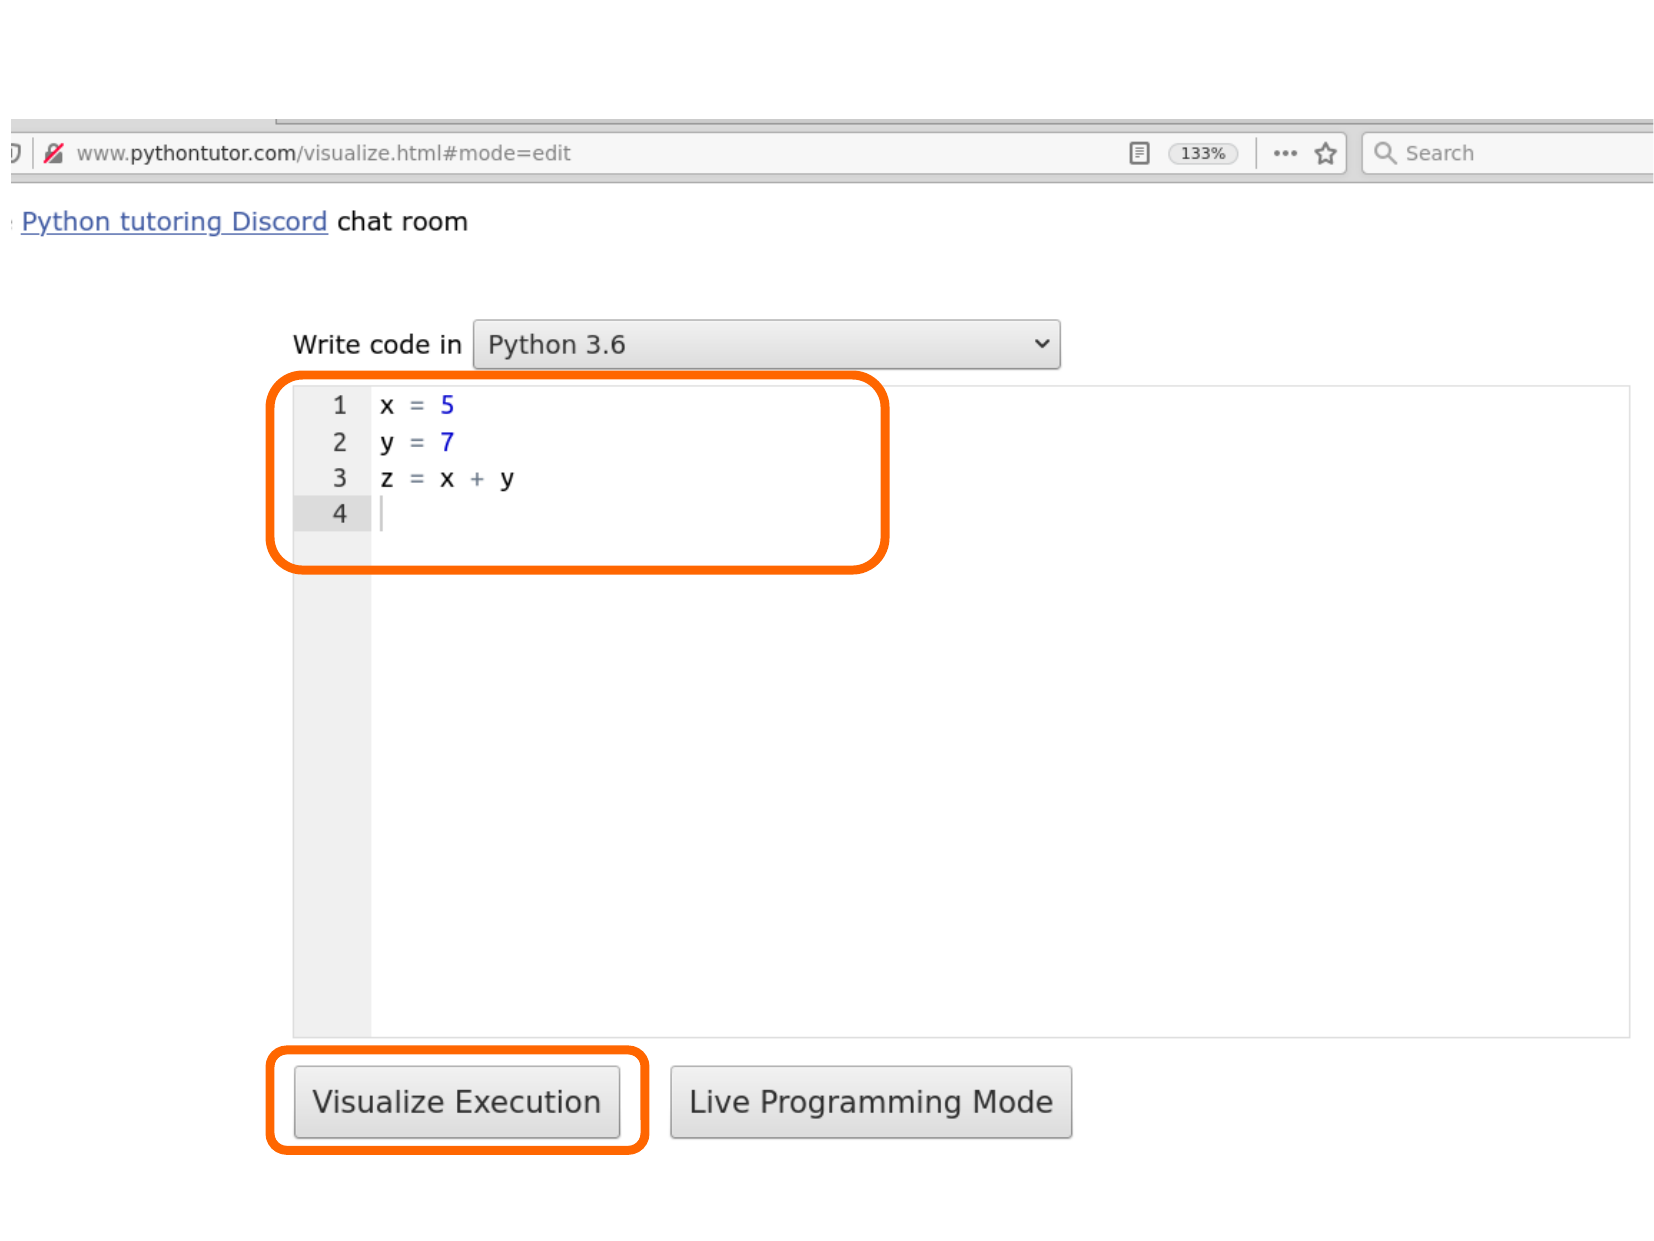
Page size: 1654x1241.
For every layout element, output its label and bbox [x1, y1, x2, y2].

text_box [270, 1049, 646, 1151]
picture [11, 119, 1654, 1156]
text_box [270, 375, 886, 571]
